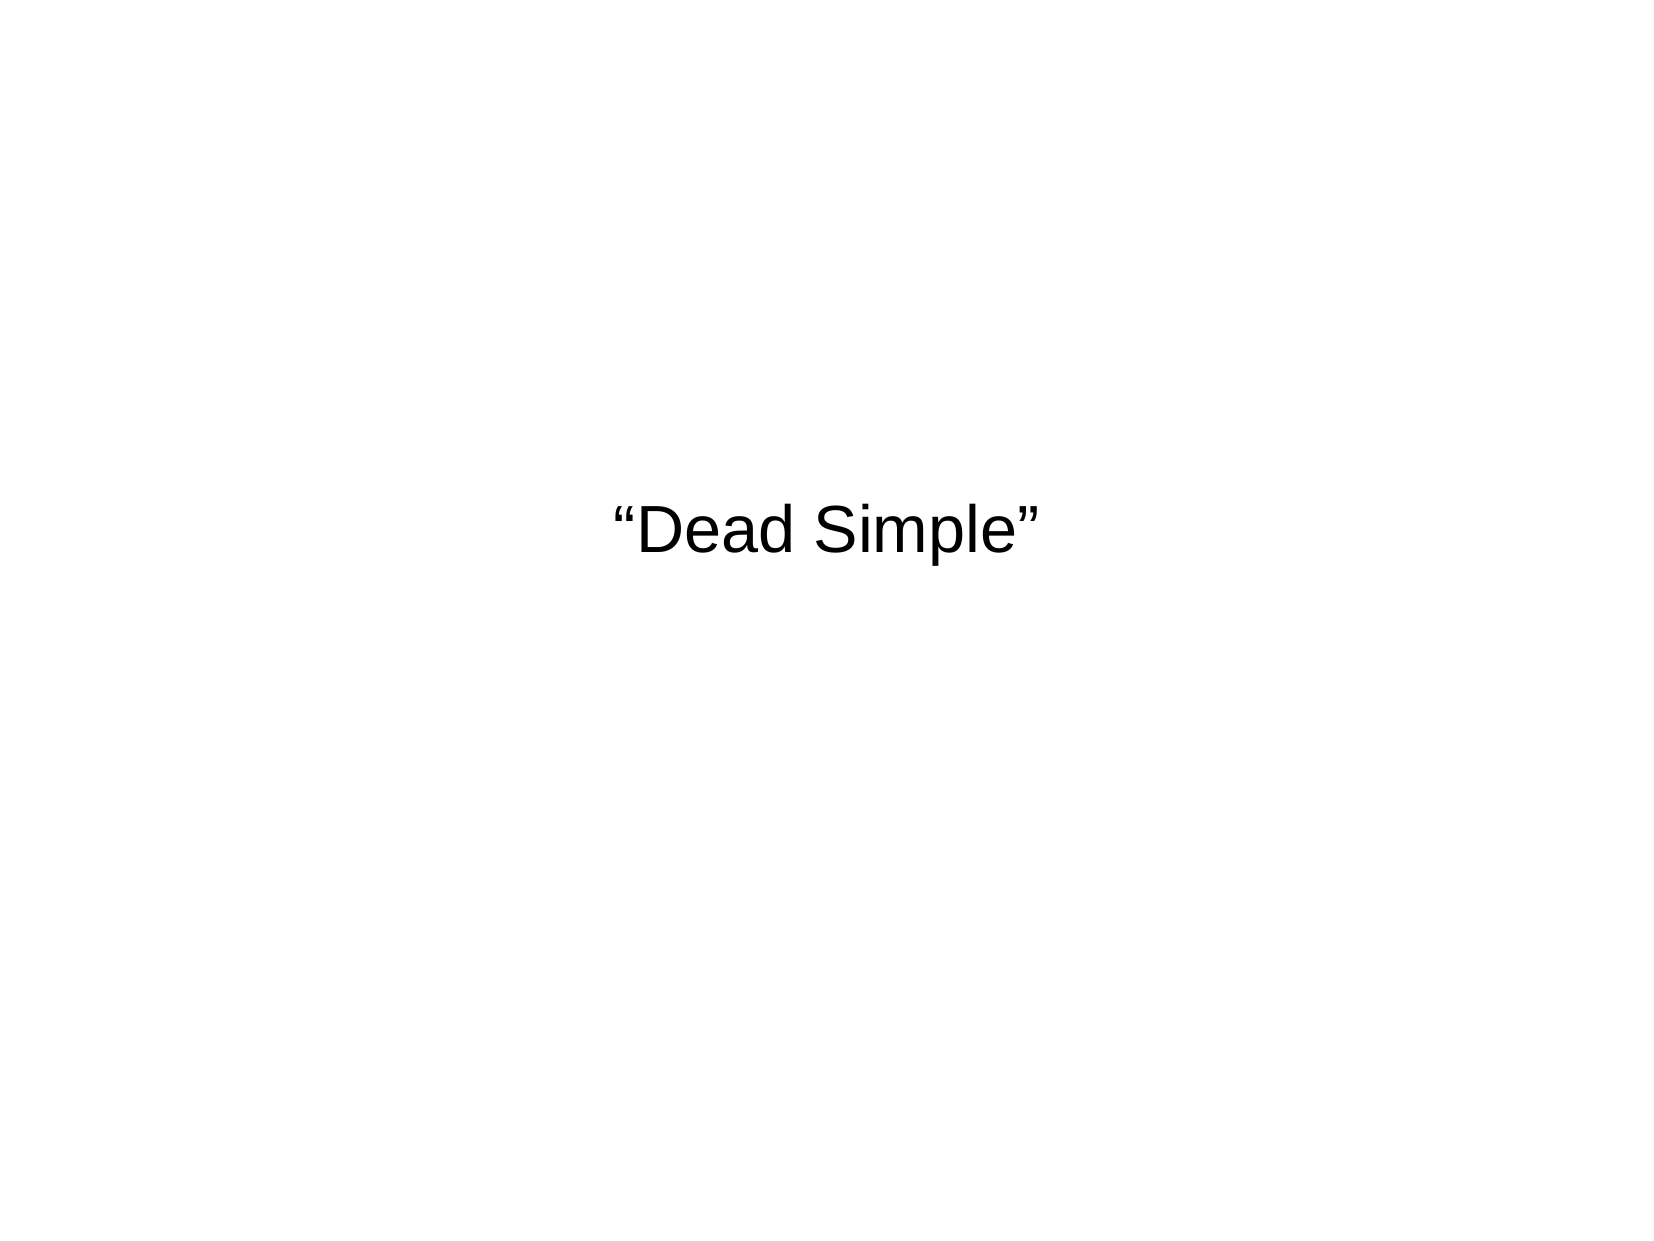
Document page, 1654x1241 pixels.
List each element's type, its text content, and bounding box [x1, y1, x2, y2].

subtitle “Dead Simple” [82, 49, 1571, 1010]
